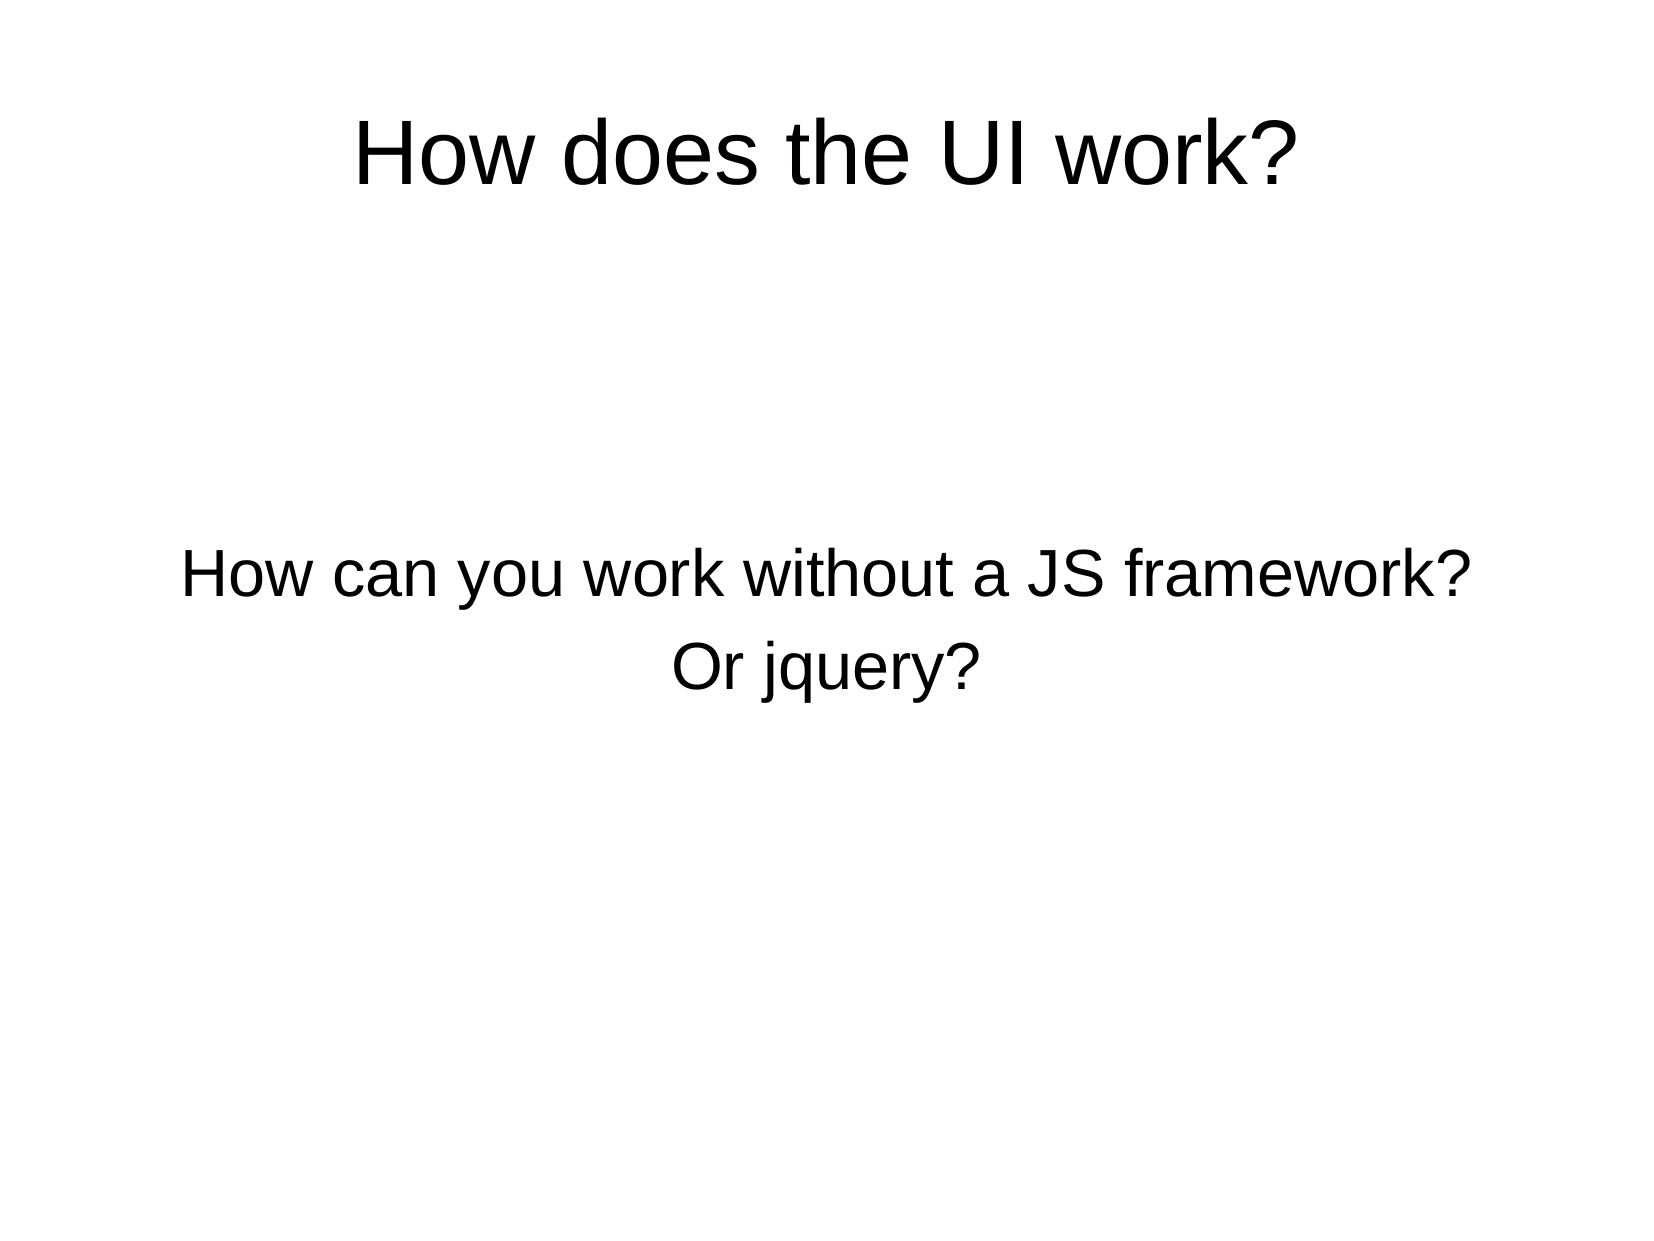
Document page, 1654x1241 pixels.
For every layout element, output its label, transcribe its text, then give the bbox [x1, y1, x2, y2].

title How does the UI work? [82, 49, 1571, 243]
subtitle How can you work without a JS framework? Or jquery? [82, 243, 1571, 1182]
